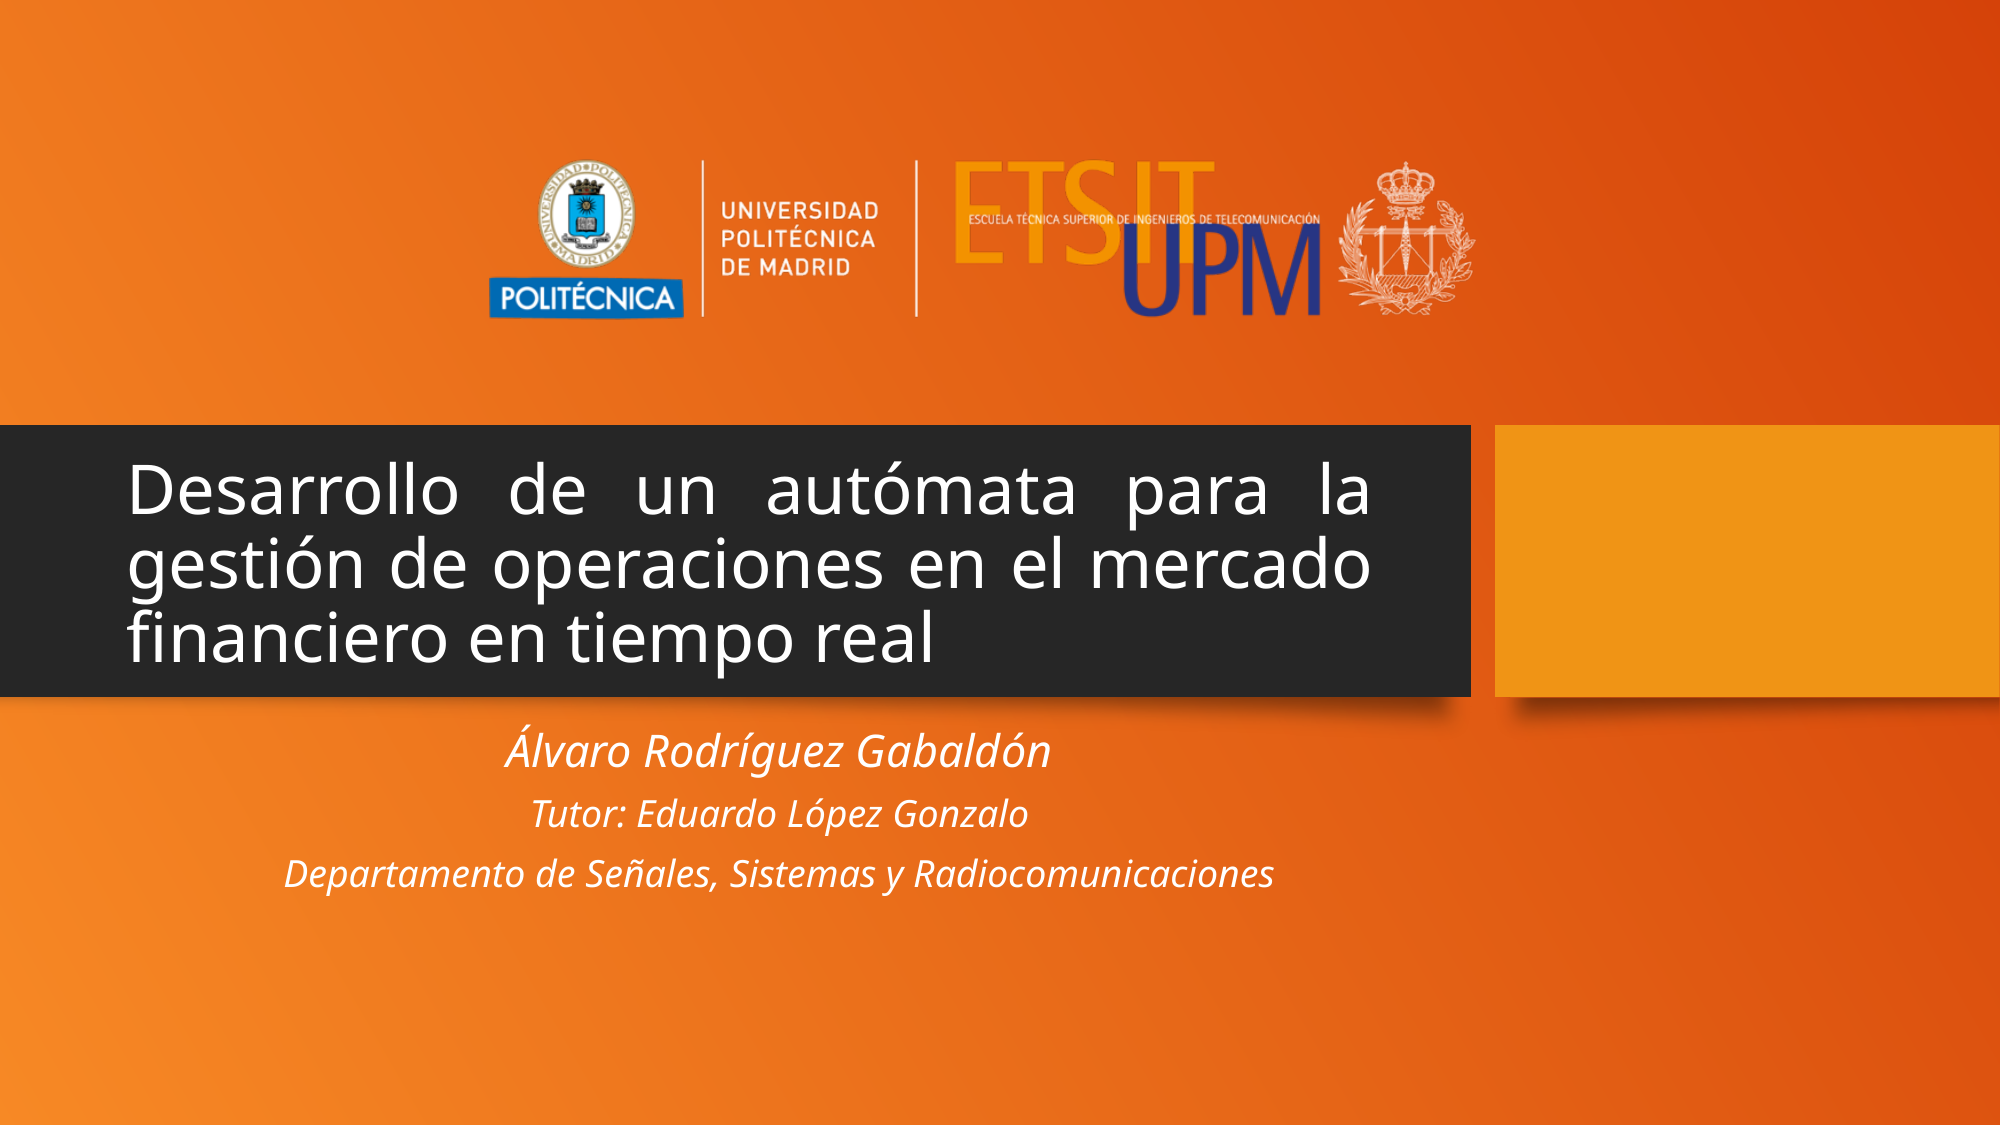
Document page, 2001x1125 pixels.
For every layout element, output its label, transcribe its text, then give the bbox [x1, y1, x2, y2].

picture [448, 118, 1518, 361]
subtitle Álvaro Rodríguez Gabaldón Tutor: Eduardo López Gonzalo Departamento de Señales, Sistemas y Radiocomunicaciones [111, 720, 1448, 905]
title Desarrollo de un autómata para la gestión de operaciones en el mercado financiero en tiempo real [111, 437, 1448, 685]
